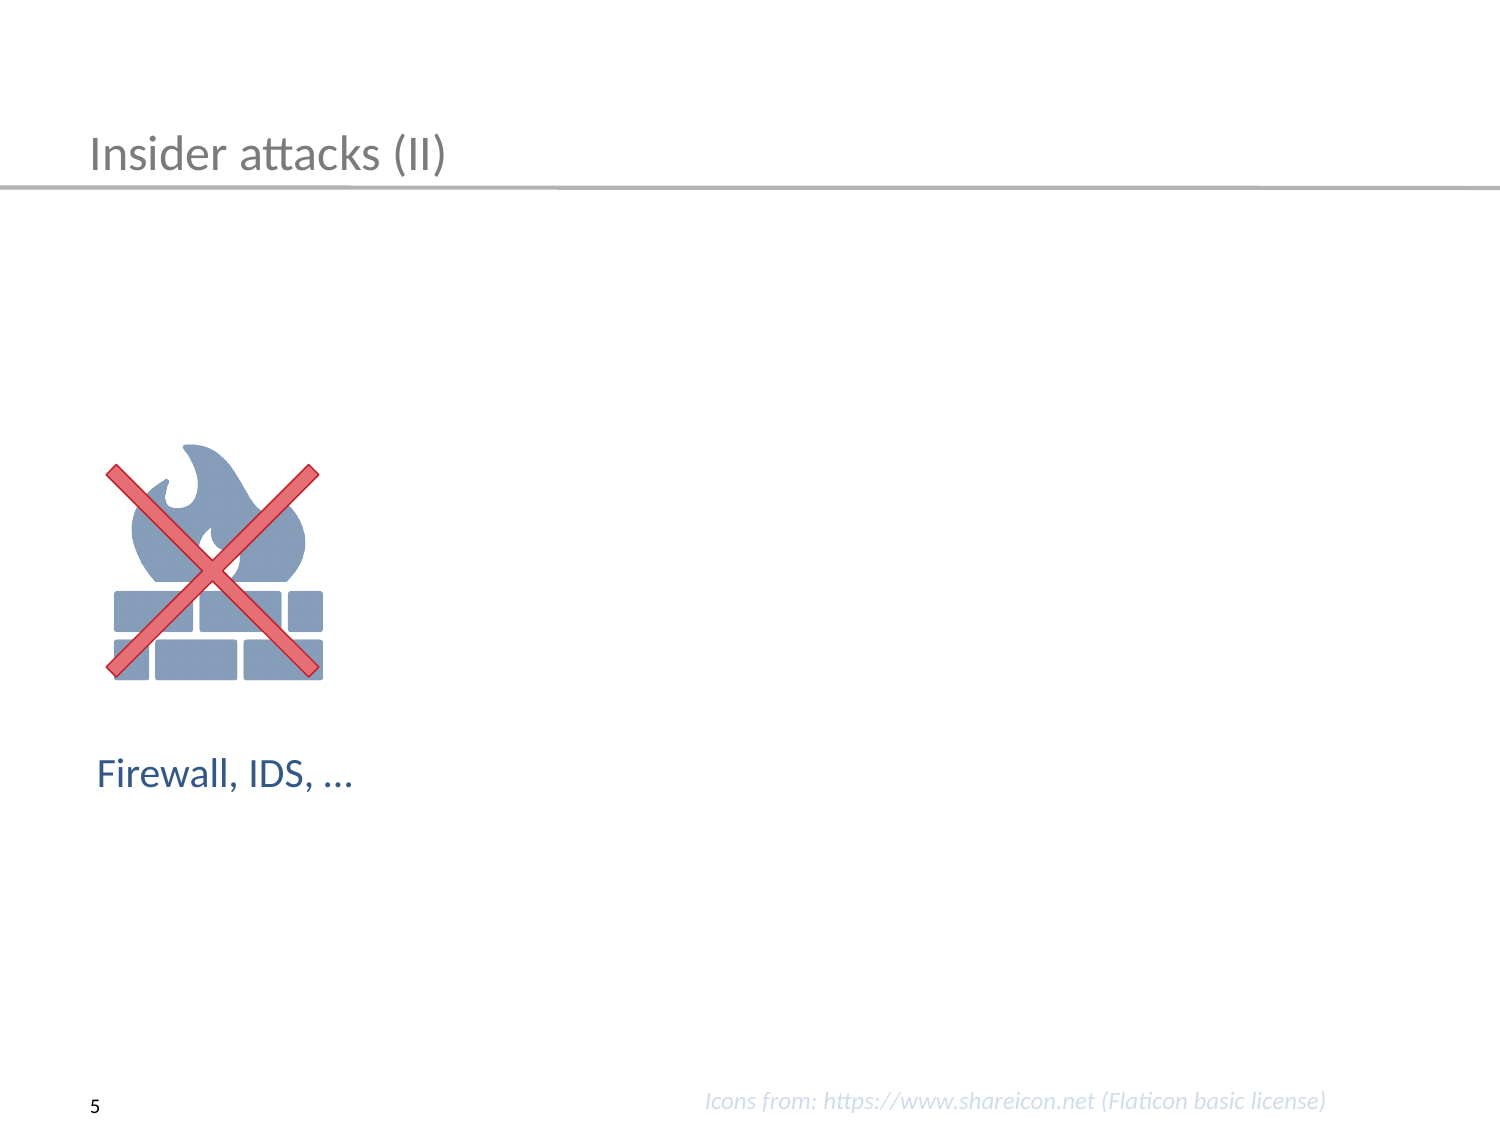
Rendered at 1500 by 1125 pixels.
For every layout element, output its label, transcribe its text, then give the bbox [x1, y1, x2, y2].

picture [100, 444, 337, 681]
text_box Firewall, IDS, … [35, 738, 415, 797]
text_box [106, 464, 319, 678]
text_box Icons from: https://www.shareicon.net (Flaticon basic license) [689, 1077, 1499, 1123]
text_box Insider attacks (II) [75, 19, 1463, 188]
